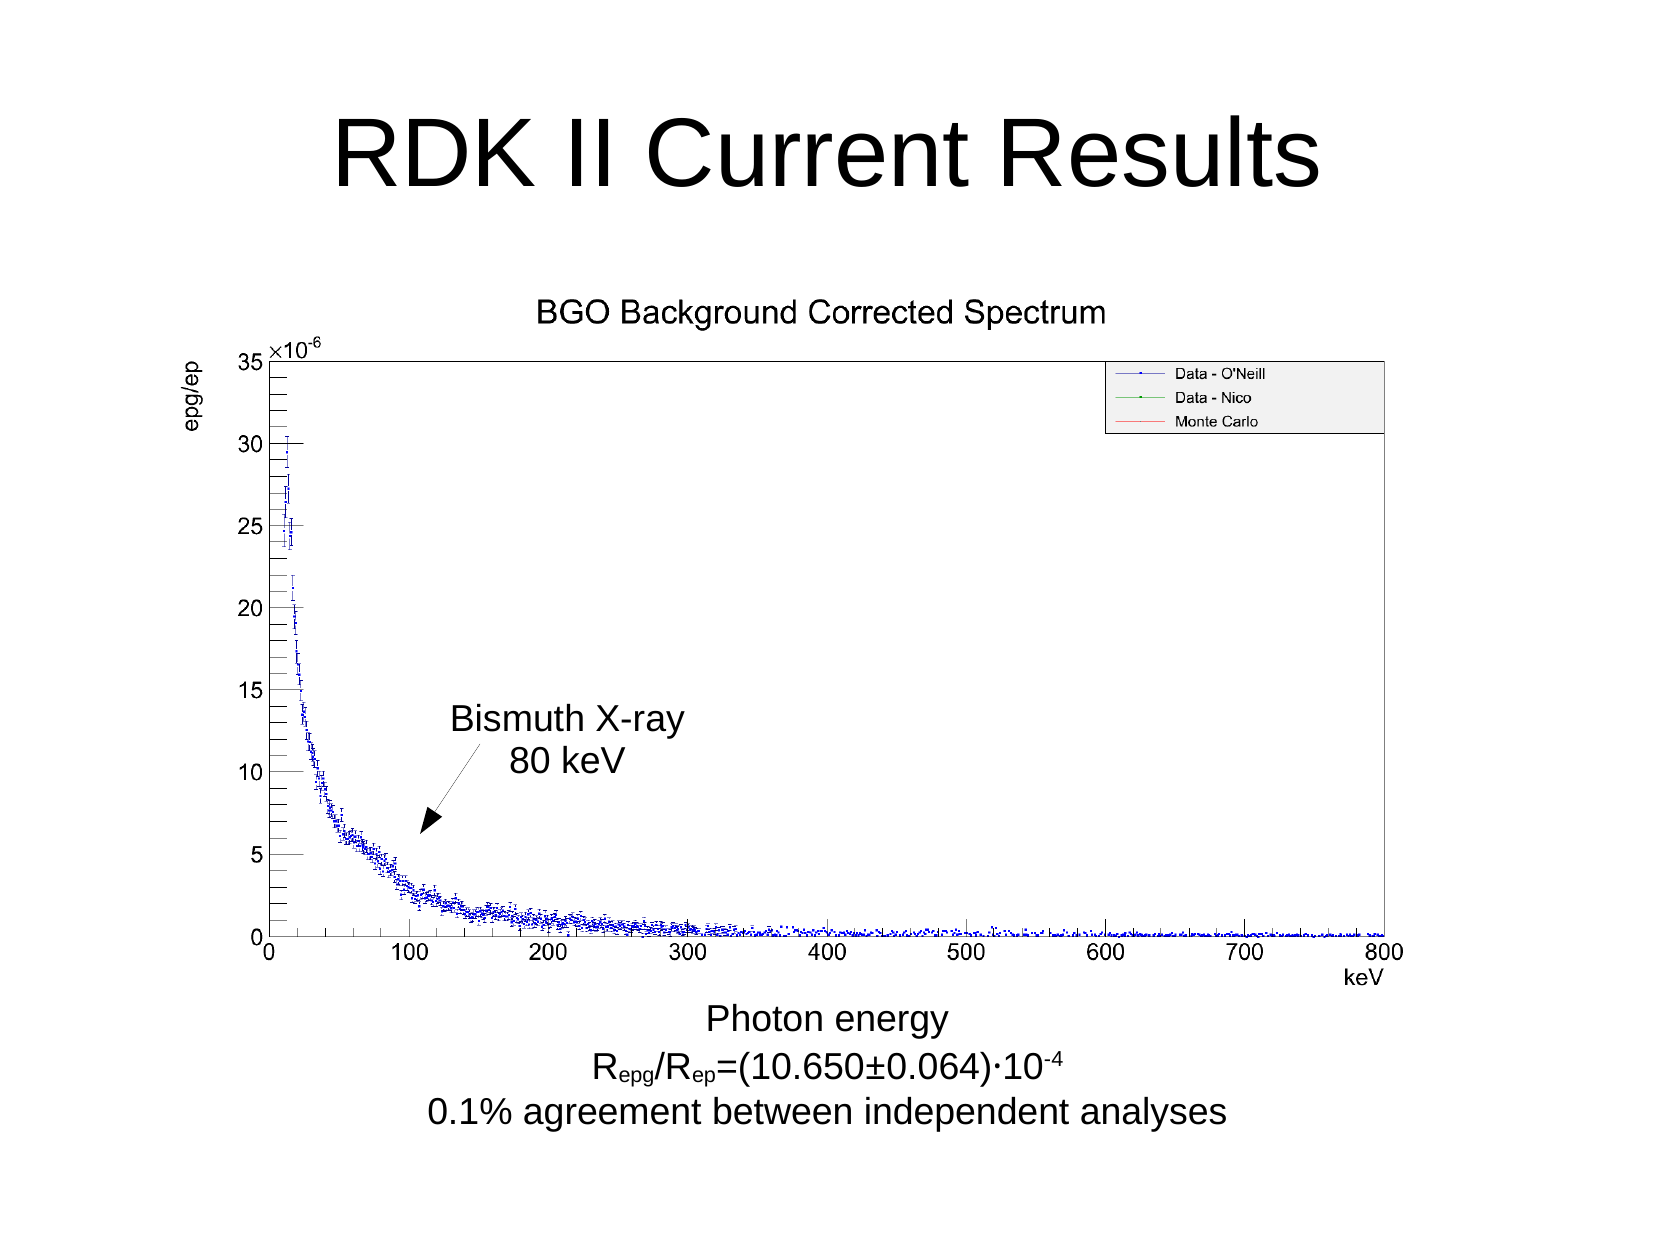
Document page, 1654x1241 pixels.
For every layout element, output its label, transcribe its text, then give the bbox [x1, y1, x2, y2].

text_box Photon energy Repg/Rep=(10.650±0.064)·10-4 0.1% agreement between independent analyses [412, 990, 1242, 1150]
picture [130, 289, 1523, 1010]
title RDK II Current Results [82, 49, 1571, 257]
text_box Bismuth X-ray 80 keV [435, 690, 700, 789]
